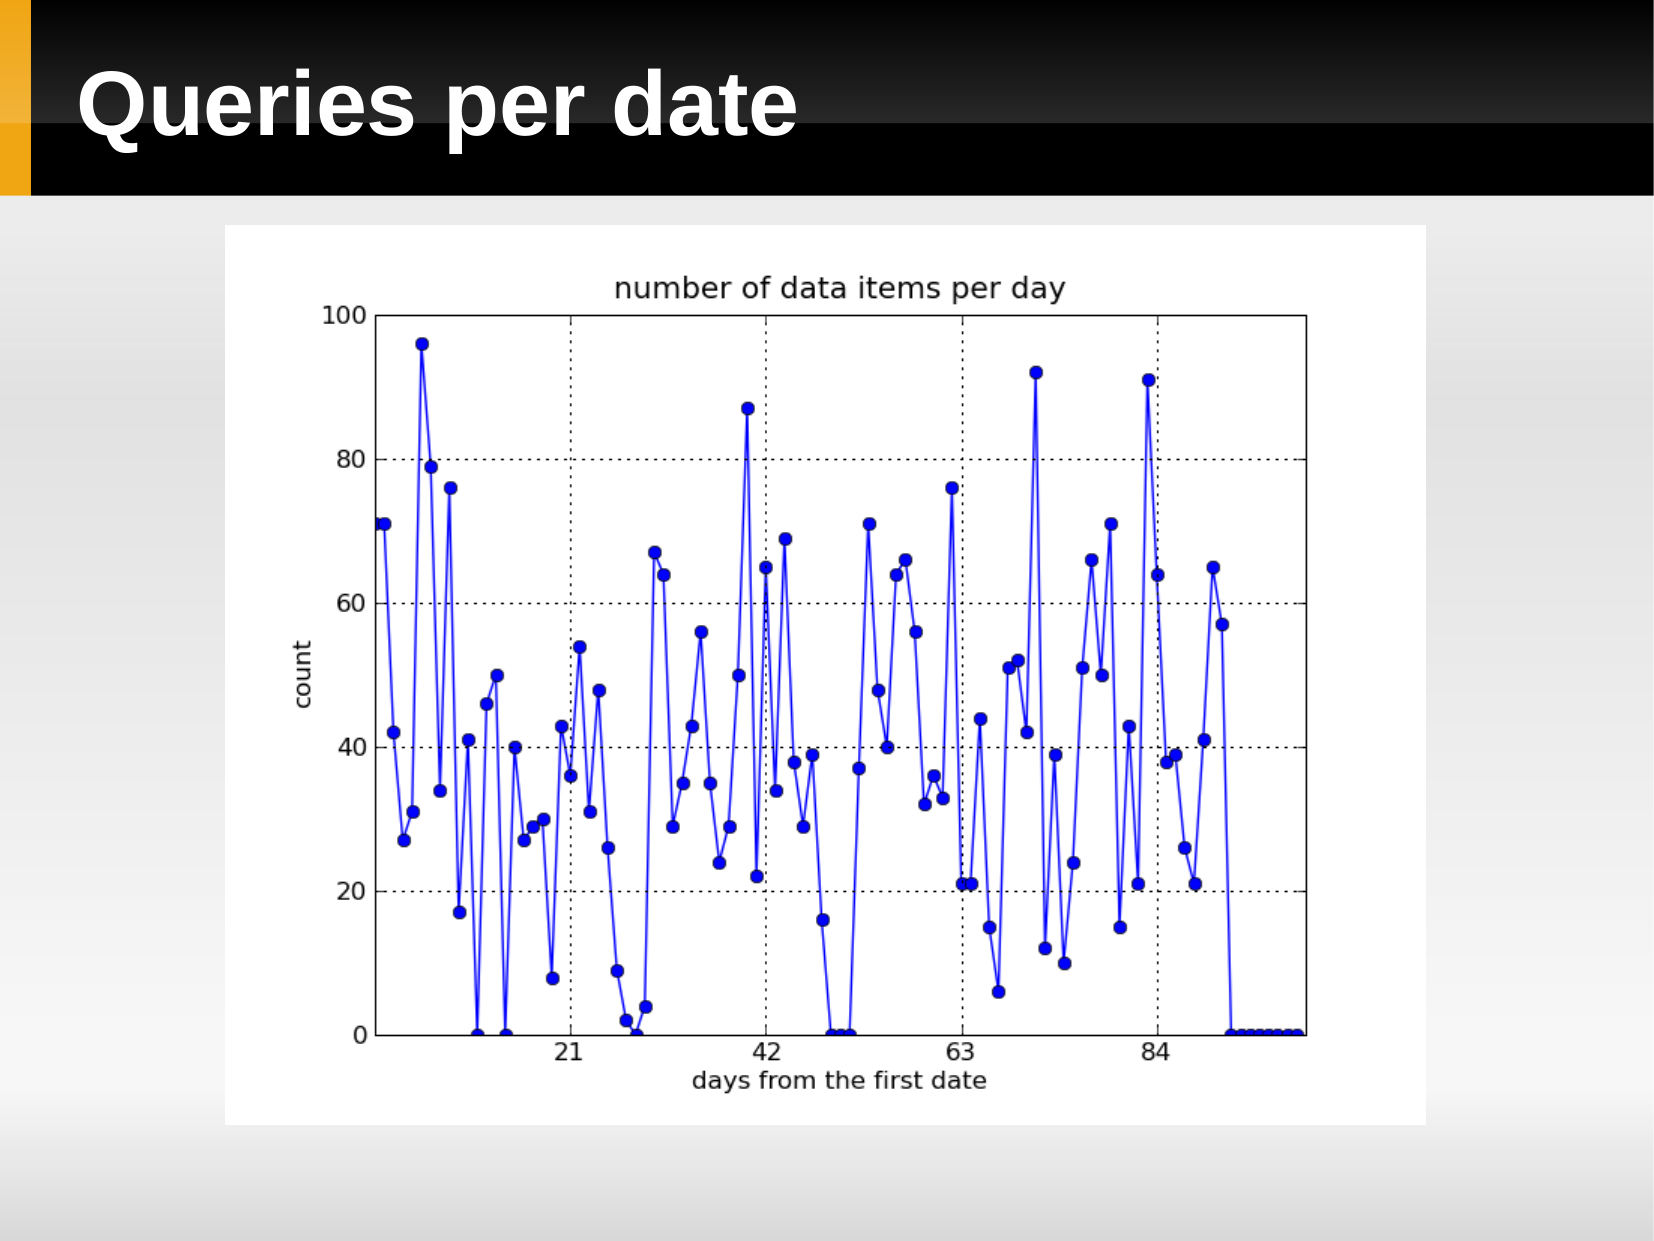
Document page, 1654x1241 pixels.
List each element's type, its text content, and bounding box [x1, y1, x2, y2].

picture [0, 0, 1654, 1241]
title Queries per date [76, 0, 1565, 208]
